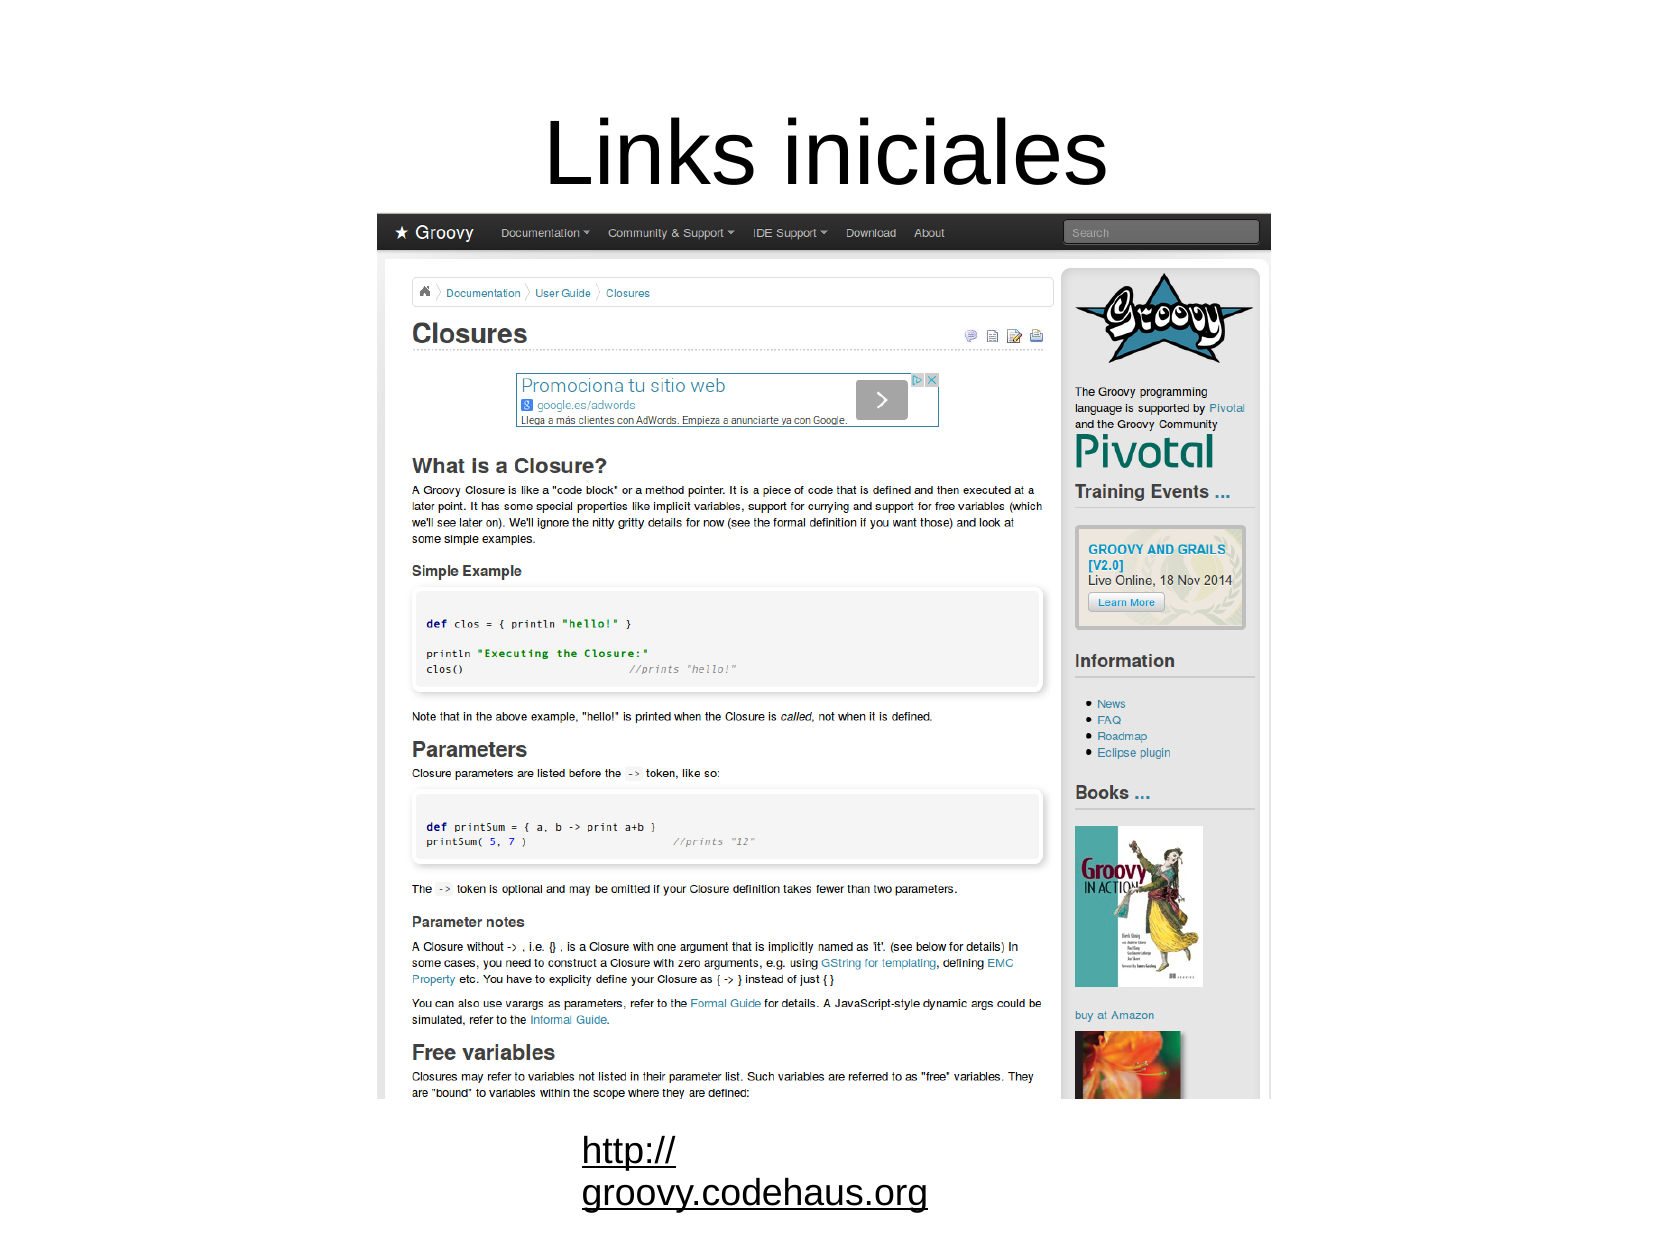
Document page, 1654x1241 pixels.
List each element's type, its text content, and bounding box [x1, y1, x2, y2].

picture [377, 212, 1271, 1099]
title Links iniciales [82, 49, 1571, 257]
text_box http://groovy.codehaus.org [566, 1122, 1037, 1179]
